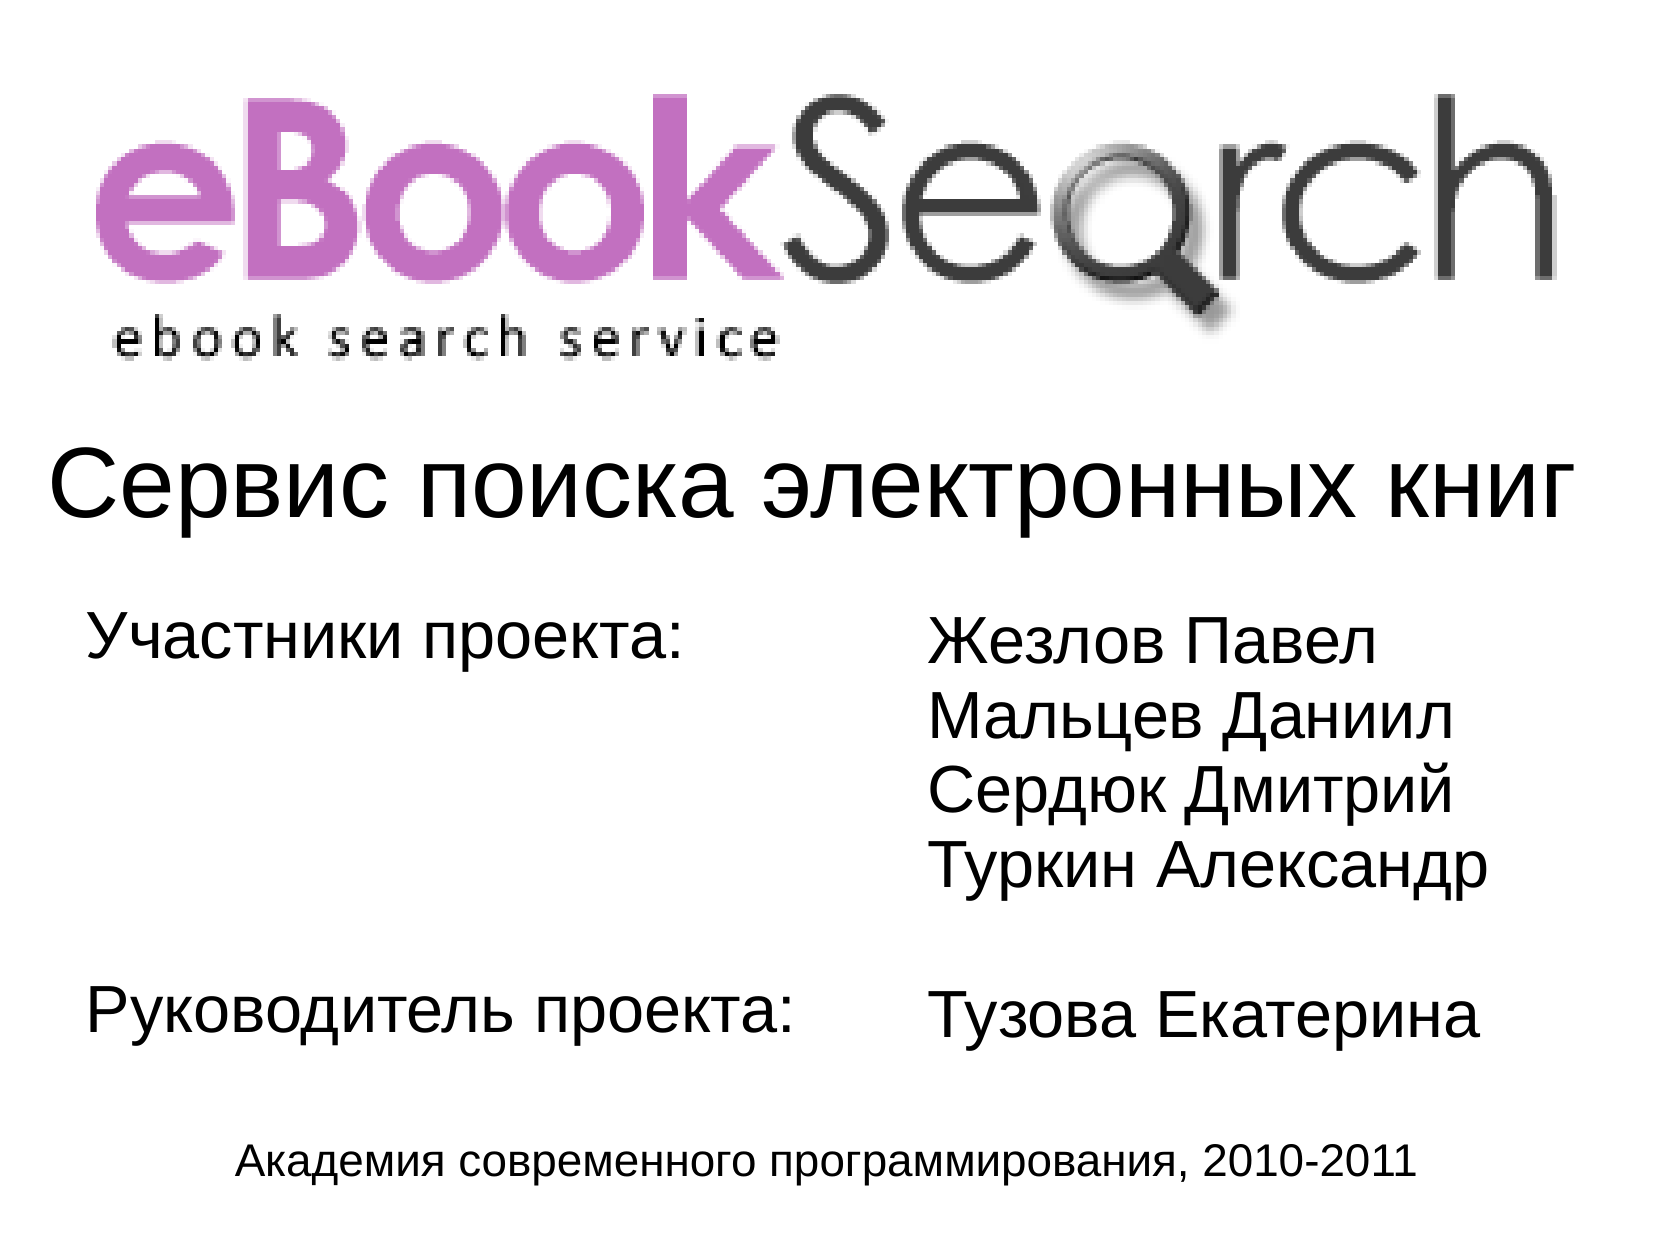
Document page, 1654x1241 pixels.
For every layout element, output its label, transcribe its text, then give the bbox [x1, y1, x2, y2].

text_box Участники проекта: Руководитель проекта: [70, 590, 814, 1054]
text_box Жезлов Павел Мальцев Даниил Сердюк Дмитрий Туркин Александр Тузова Екатерина [912, 595, 1506, 1059]
text_box Сервис поиска электронных книг [32, 419, 1621, 546]
picture [96, 94, 1557, 361]
text_box Академия современного программирования, 2010-2011 [219, 1127, 1434, 1195]
